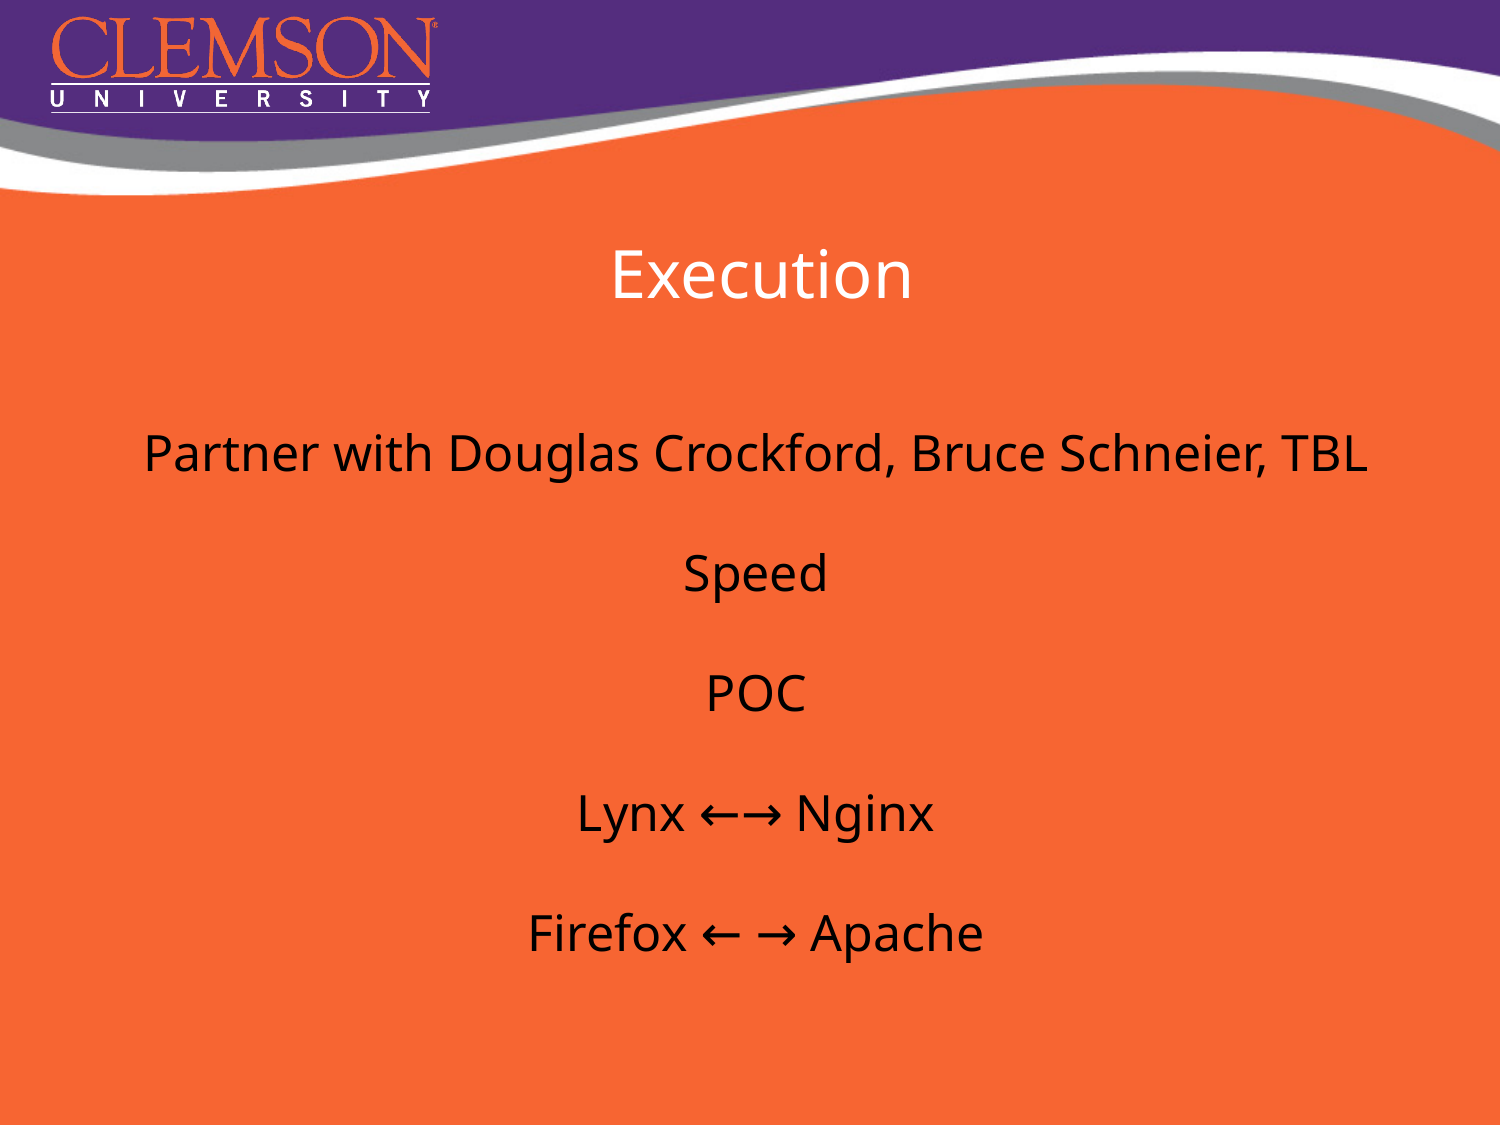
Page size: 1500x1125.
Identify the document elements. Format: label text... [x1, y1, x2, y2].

text_box Partner with Douglas Crockford, Bruce Schneier, TBL Speed POC Lynx ←→ Nginx Firefox ← → Apache [74, 413, 1438, 969]
text_box Execution [75, 224, 1450, 320]
picture [0, 0, 1500, 1125]
